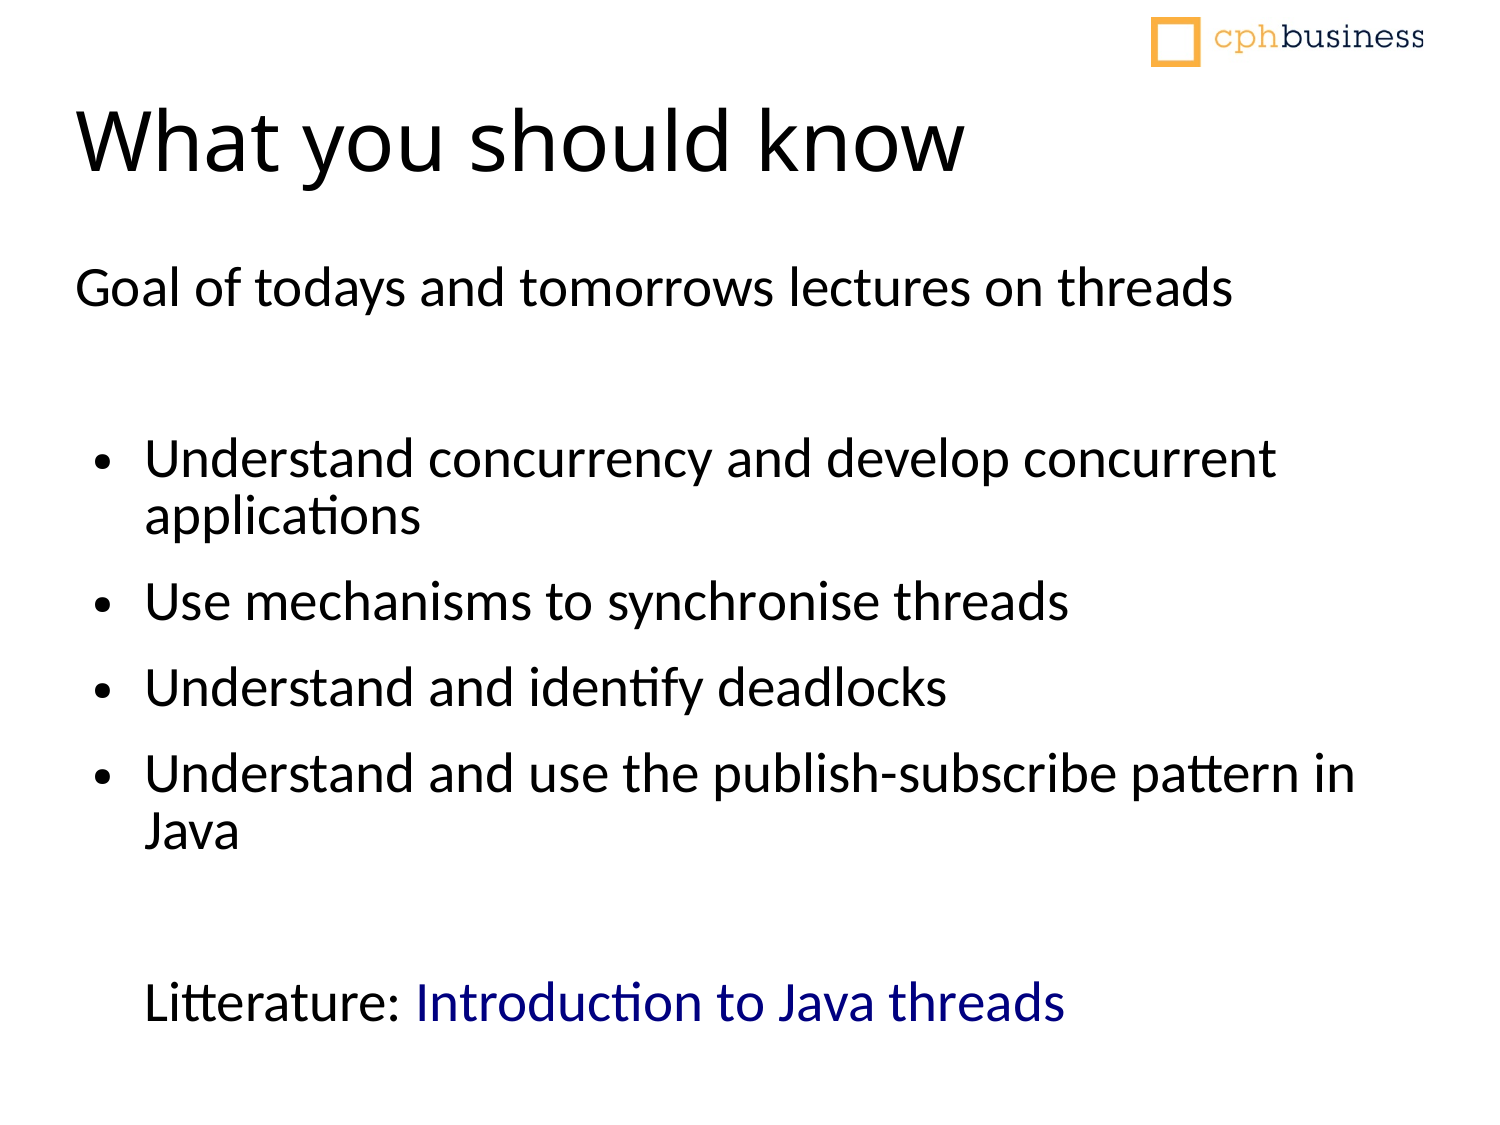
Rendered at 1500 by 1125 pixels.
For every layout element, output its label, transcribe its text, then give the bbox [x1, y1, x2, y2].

list Goal of todays and tomorrows lectures on threads Understand concurrency and develop concurrent applications Use mechanisms to synchronise threads Understand and identify deadlocks Understand and use the publish-subscribe pattern in Java Litterature: Introduction to Java threads [75, 263, 1425, 1040]
picture [1151, 17, 1424, 44]
title What you should know [75, 44, 1425, 233]
